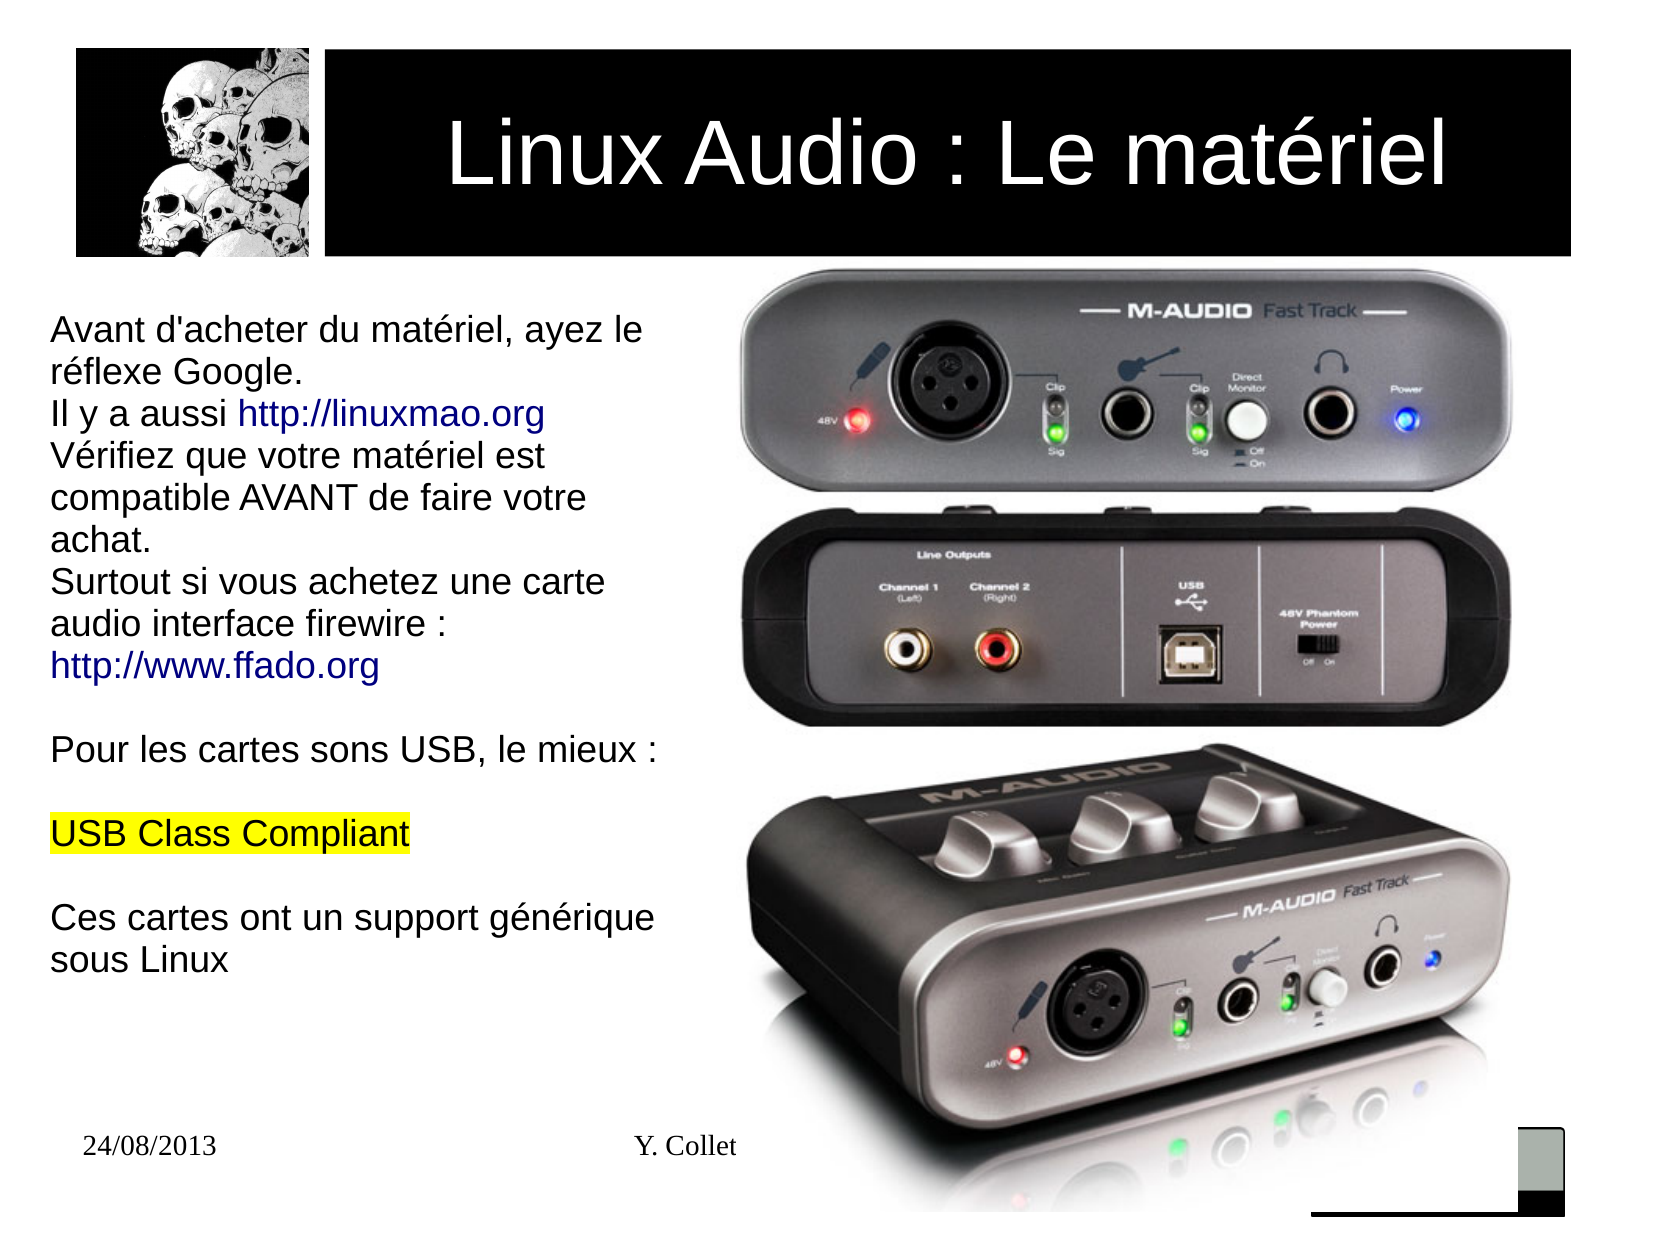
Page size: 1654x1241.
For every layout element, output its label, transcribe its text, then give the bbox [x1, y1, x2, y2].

title Linux Audio : Le matériel [324, 49, 1571, 257]
picture [76, 48, 309, 257]
picture [736, 259, 1565, 1217]
text_box Avant d'acheter du matériel, ayez le réflexe Google. Il y a aussi http://linuxmao.org Vérifiez que votre matériel est compatible AVANT de faire votre achat. Surtout si vous achetez une carte audio interface firewire : http://www.ffado.org Pour les cartes sons USB, le mieux : USB Class Compliant Ces cartes ont un support générique sous Linux [35, 301, 697, 988]
